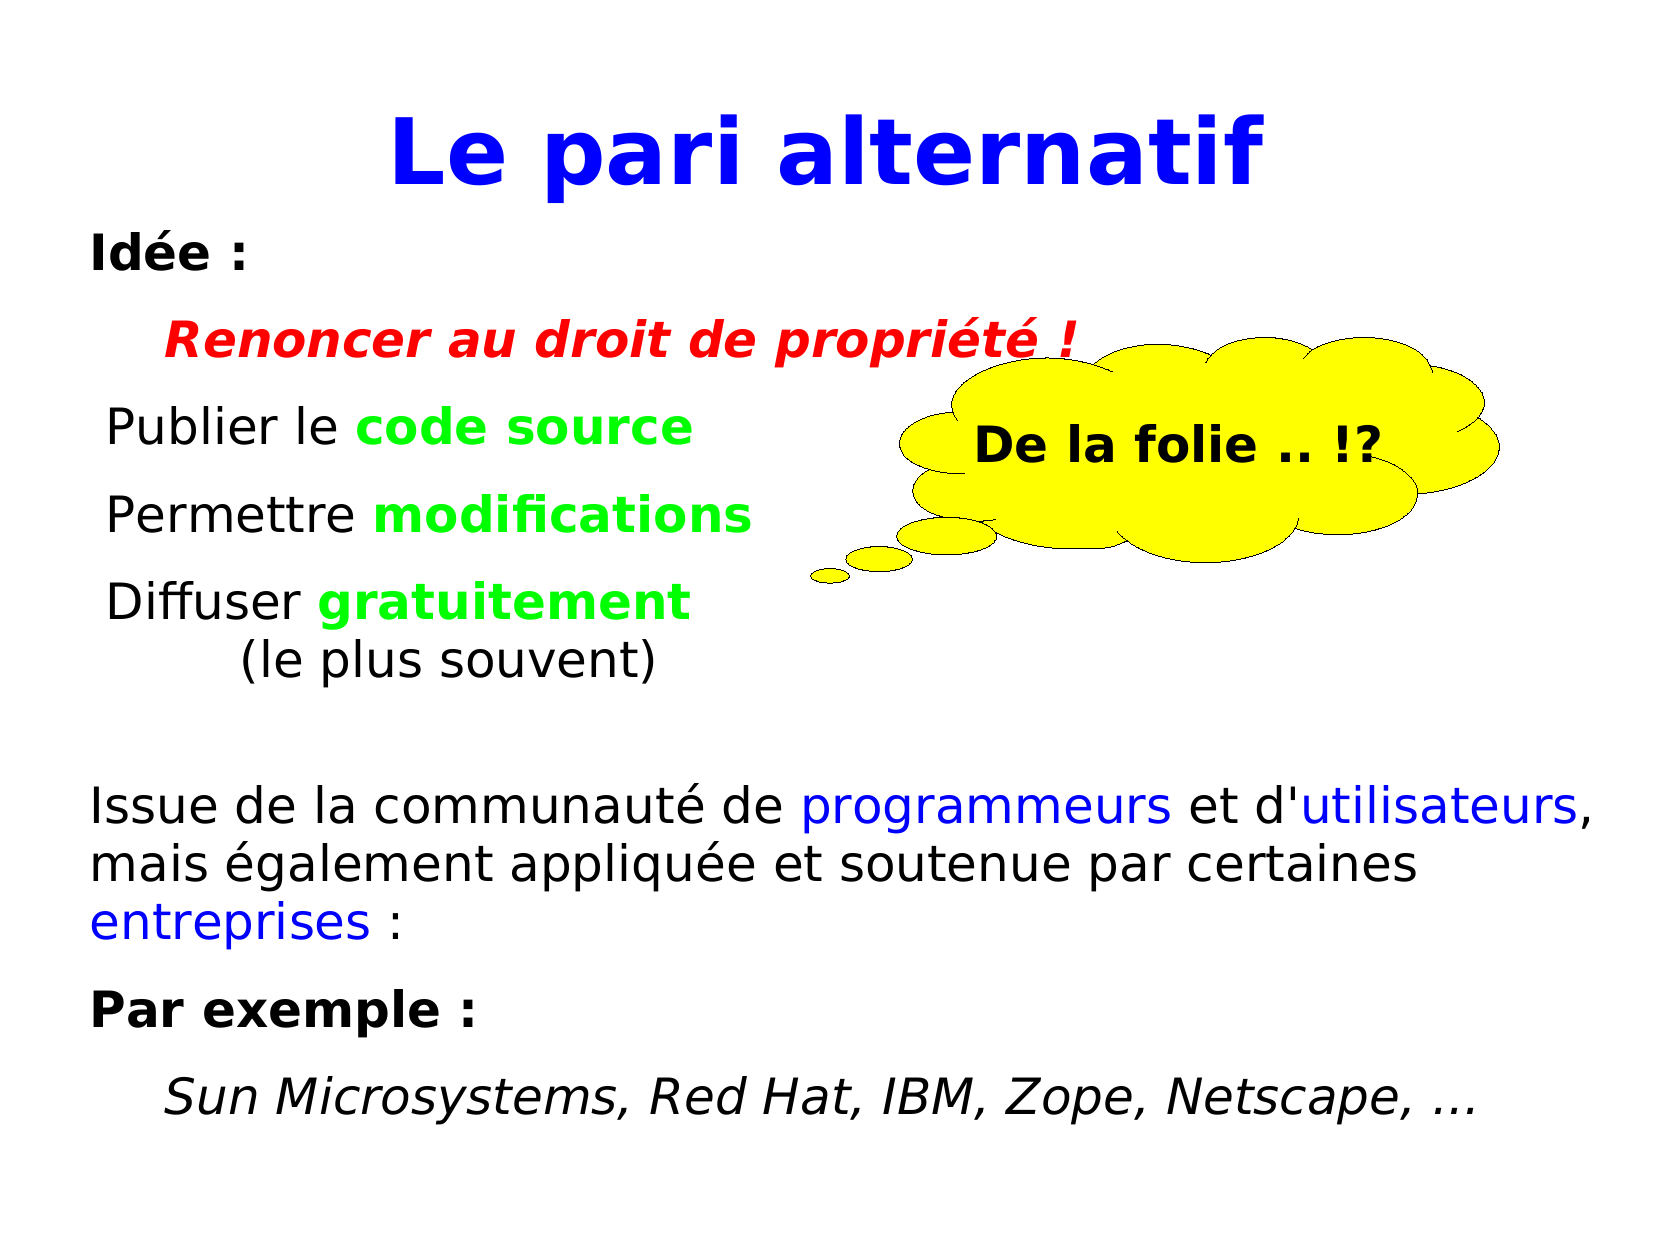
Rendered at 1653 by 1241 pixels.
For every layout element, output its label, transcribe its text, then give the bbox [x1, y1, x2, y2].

text_box Idée : Renoncer au droit de propriété ! Publier le code source Permettre modifications Diffuser gratuitement (le plus souvent) Issue de la communauté de programmeurs et d'utilisateurs, mais également appliquée et soutenue par certaines entreprises : Par exemple : Sun Microsystems, Red Hat, IBM, Zope, Netscape, ... [74, 187, 1653, 1241]
text_box De la folie .. !? [845, 546, 913, 572]
title Le pari alternatif [82, 49, 1571, 187]
text_box De la folie .. !? [896, 337, 1500, 563]
text_box De la folie .. !? [810, 568, 850, 584]
